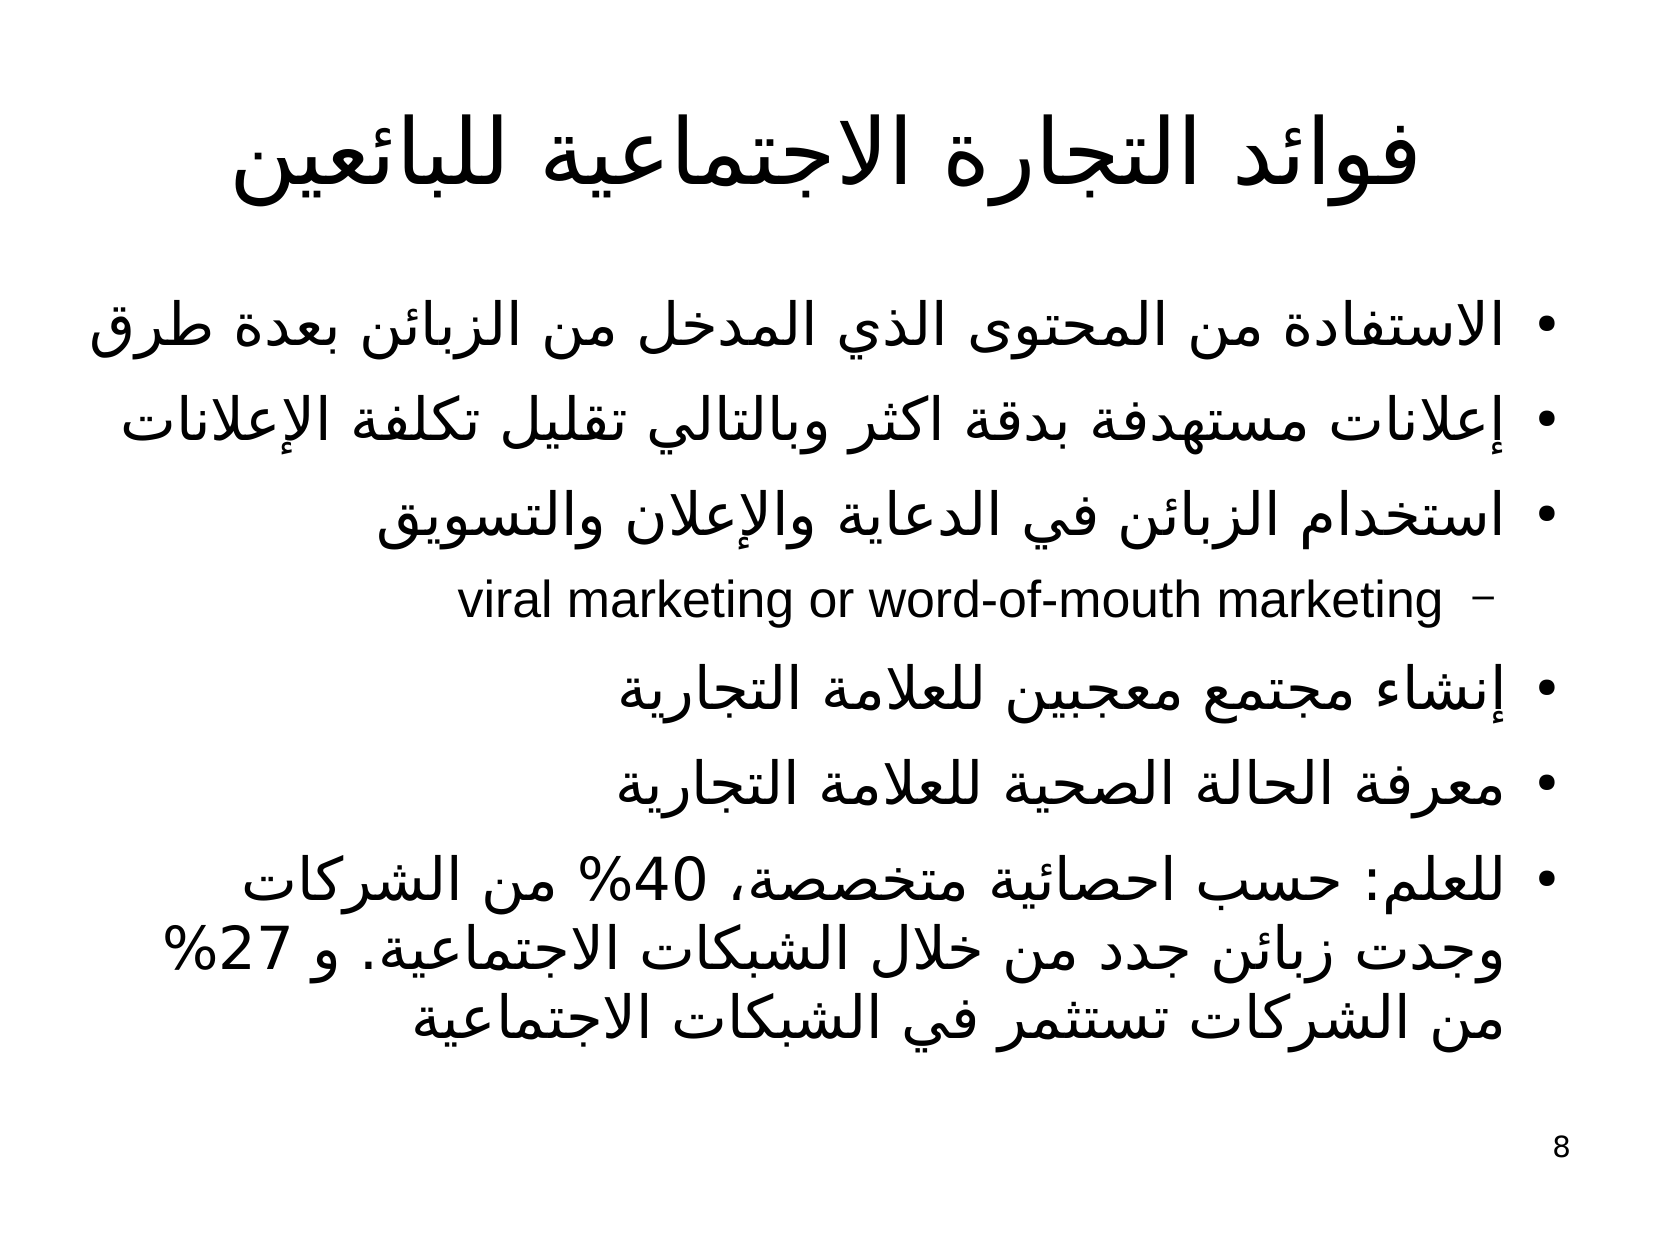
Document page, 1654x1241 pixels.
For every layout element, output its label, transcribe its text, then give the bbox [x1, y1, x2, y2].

list الاستفادة من المحتوى الذي المدخل من الزبائن بعدة طرق إعلانات مستهدفة بدقة اكثر وبالتالي تقليل تكلفة الإعلانات استخدام الزبائن في الدعاية والإعلان والتسويق viral marketing or word-of-mouth marketing إنشاء مجتمع معجبين للعلامة التجارية معرفة الحالة الصحية للعلامة التجارية للعلم: حسب احصائية متخصصة، 40% من الشركات وجدت زبائن جدد من خلال الشبكات الاجتماعية. و 27% من الشركات تستثمر في الشبكات الاجتماعية [82, 290, 1571, 1087]
title فوائد التجارة الاجتماعية للبائعين [82, 49, 1571, 257]
